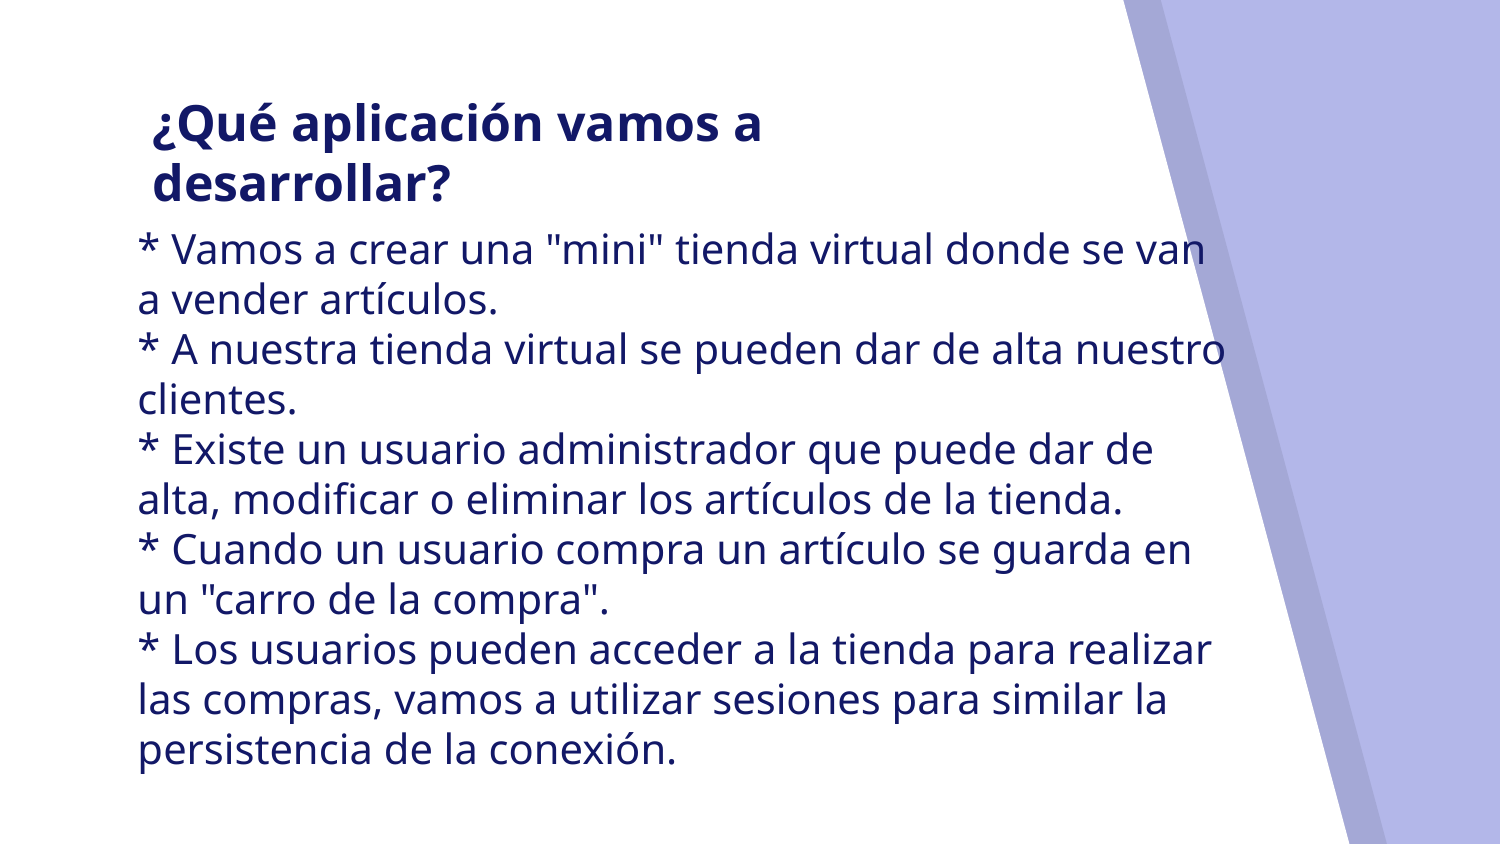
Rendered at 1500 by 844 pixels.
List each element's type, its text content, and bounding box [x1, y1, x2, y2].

text_box ¿Qué aplicación vamos a desarrollar? [137, 146, 1011, 222]
text_box * Vamos a crear una "mini" tienda virtual donde se van a vender artículos. * A nuestra tienda virtual se pueden dar de alta nuestro clientes. * Existe un usuario administrador que puede dar de alta, modificar o eliminar los artículos de la tienda. * Cuando un usuario compra un artículo se guarda en un "carro de la compra". * Los usuarios pueden acceder a la tienda para realizar las compras, vamos a utilizar sesiones para similar la persistencia de la conexión. [137, 222, 1237, 796]
